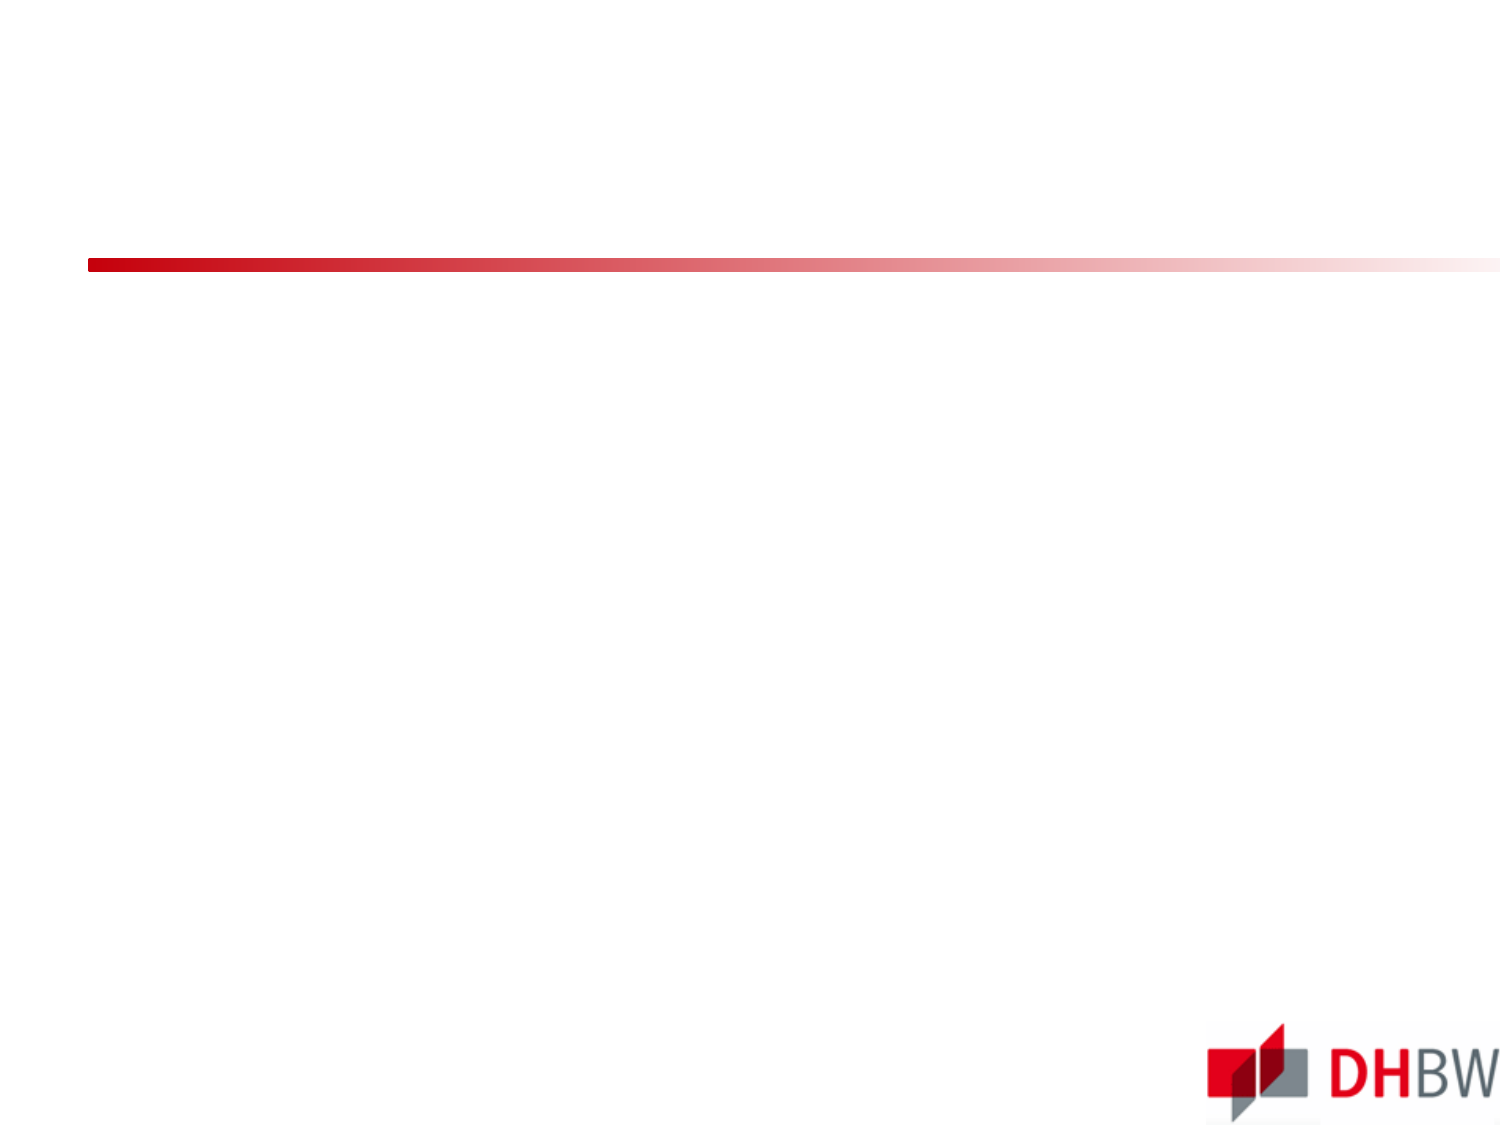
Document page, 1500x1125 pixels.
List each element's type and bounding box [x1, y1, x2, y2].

picture [1206, 1021, 1500, 1125]
